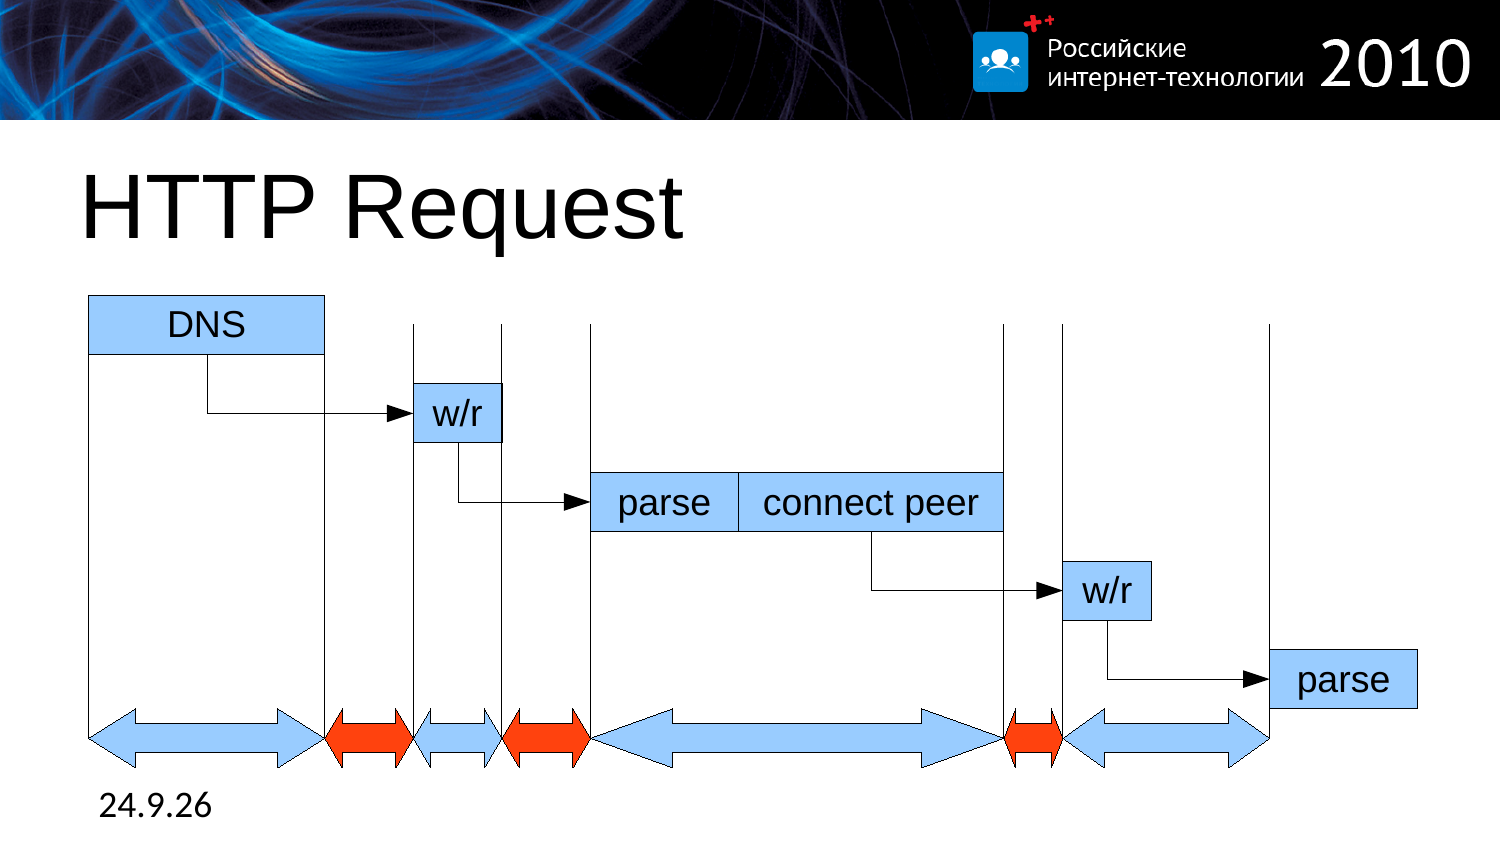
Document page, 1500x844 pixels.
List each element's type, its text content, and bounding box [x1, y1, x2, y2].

text_box parse [591, 472, 738, 532]
text_box DNS [88, 295, 325, 355]
text_box parse [1270, 649, 1418, 709]
text_box connect peer [738, 472, 1003, 532]
text_box [88, 708, 1270, 768]
picture [0, 0, 1500, 120]
text_box w/r [1063, 561, 1152, 621]
title HTTP Request [79, 149, 1430, 264]
text_box w/r [414, 383, 501, 443]
